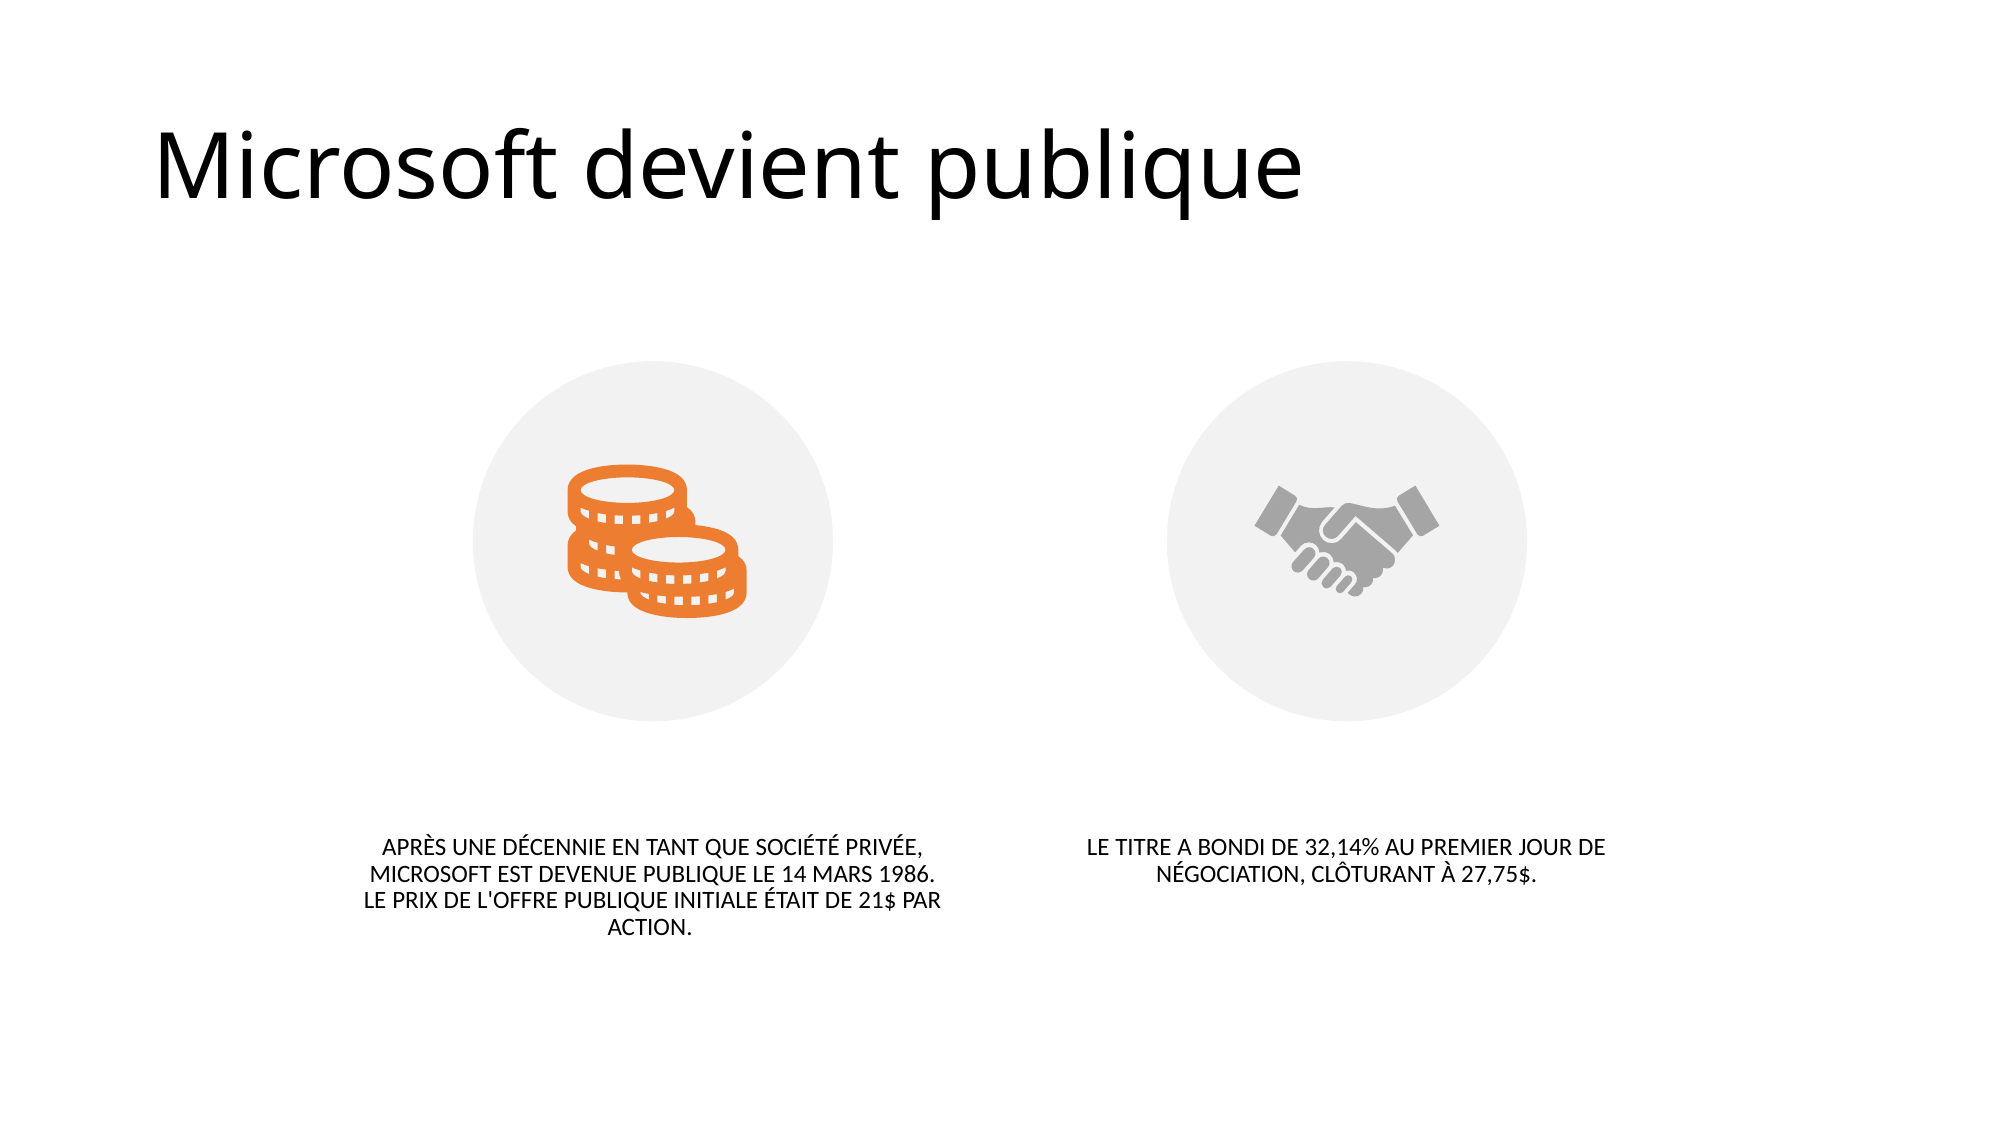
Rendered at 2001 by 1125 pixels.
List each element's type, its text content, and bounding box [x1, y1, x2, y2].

text_box Après une décennie en tant que société privée, Microsoft est devenue publique le 14 mars 1986. Le prix de l'offre publique initiale était de 21$ par action. [357, 833, 949, 952]
text_box Le titre a bondi de 32,14% au premier jour de négociation, clôturant à 27,75$. [1051, 833, 1643, 952]
text_box [1166, 361, 1528, 722]
title Microsoft devient publique [137, 59, 1863, 278]
text_box [472, 361, 834, 722]
